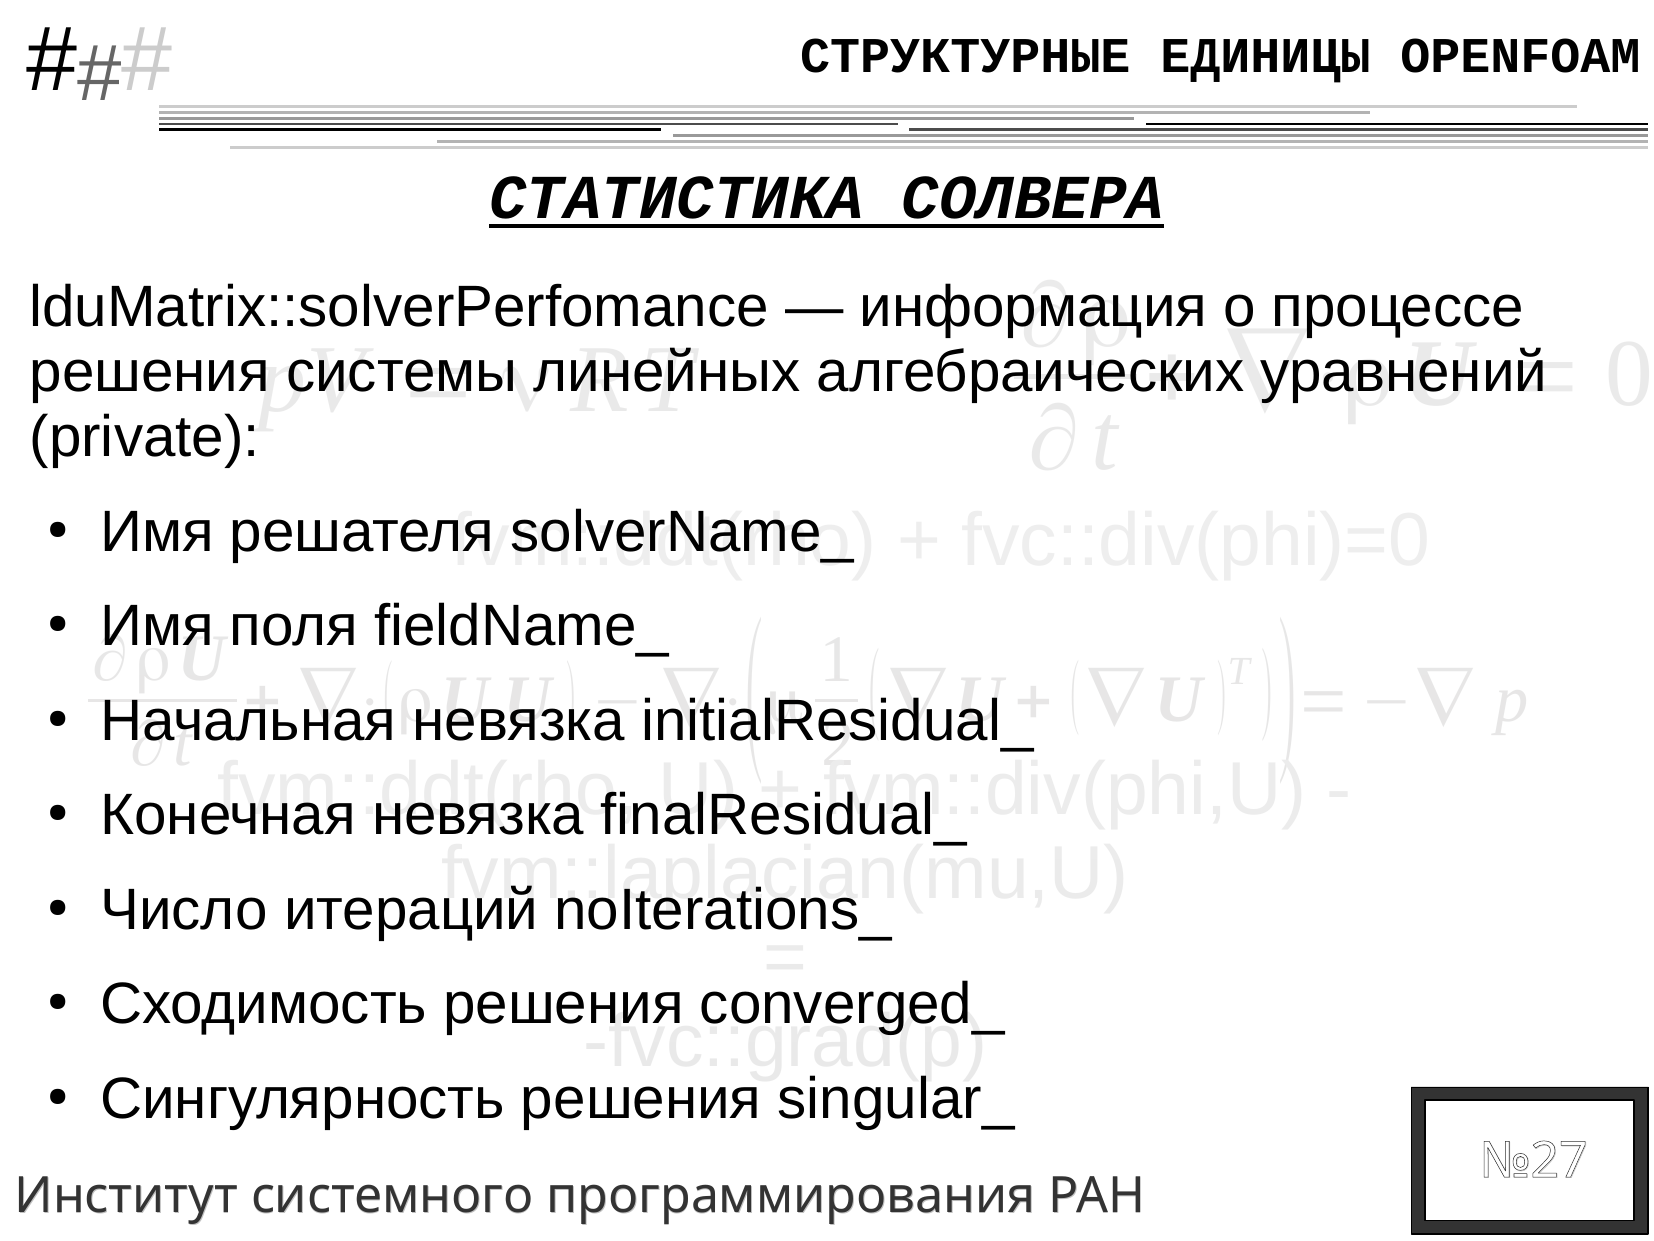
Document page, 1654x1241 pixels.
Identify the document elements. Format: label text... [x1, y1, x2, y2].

list lduMatrix::solverPerfomance — информация о процессе решения системы линейных алгебраических уравнений (private): Имя решателя solverName_ Имя поля fieldName_ Начальная невязка initialResidual_ Конечная невязка finalResidual_ Число итераций noIterations_ Сходимость решения converged_ Сингулярность решения singular_ [29, 274, 1654, 1131]
title СТАТИСТИКА СОЛВЕРА [0, 147, 1654, 257]
